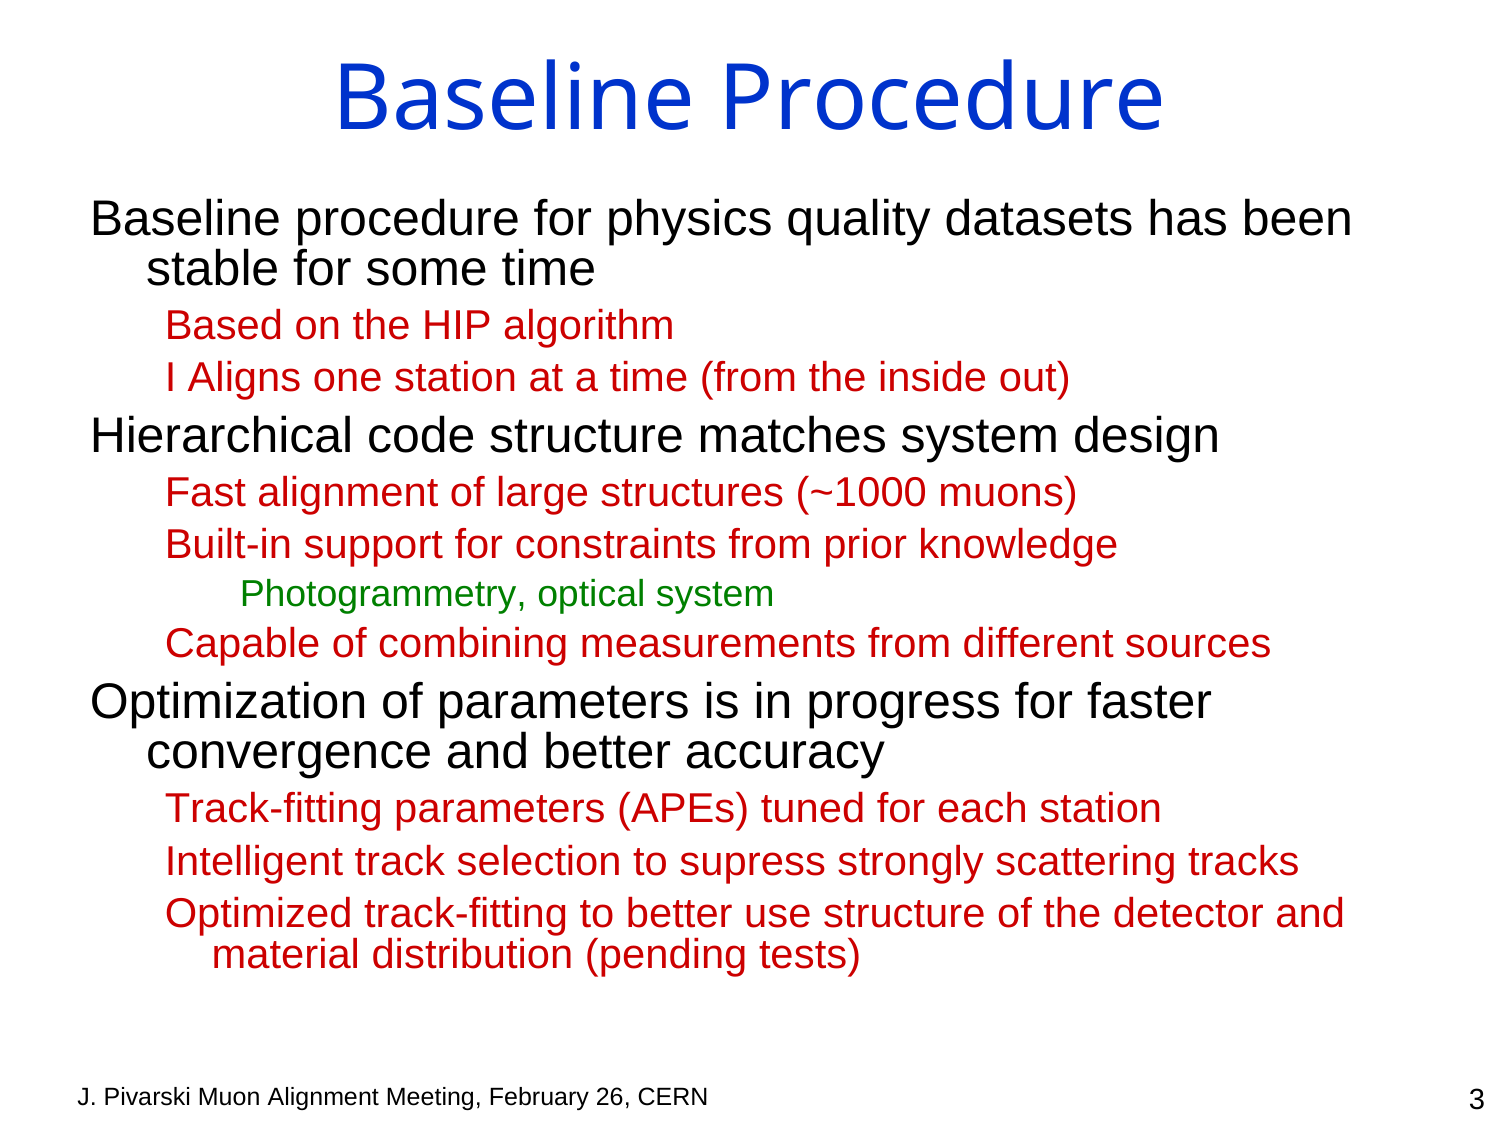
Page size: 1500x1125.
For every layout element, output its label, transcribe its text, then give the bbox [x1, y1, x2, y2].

list Baseline procedure for physics quality datasets has been stable for some time Based on the HIP algorithm I Aligns one station at a time (from the inside out) Hierarchical code structure matches system design Fast alignment of large structures (~1000 muons) Built-in support for constraints from prior knowledge Photogrammetry, optical system Capable of combining measurements from different sources Optimization of parameters is in progress for faster convergence and better accuracy Track-fitting parameters (APEs) tuned for each station Intelligent track selection to supress strongly scattering tracks Optimized track-fitting to better use structure of the detector and material distribution (pending tests) [75, 187, 1426, 1088]
title Baseline Procedure [75, 0, 1426, 187]
